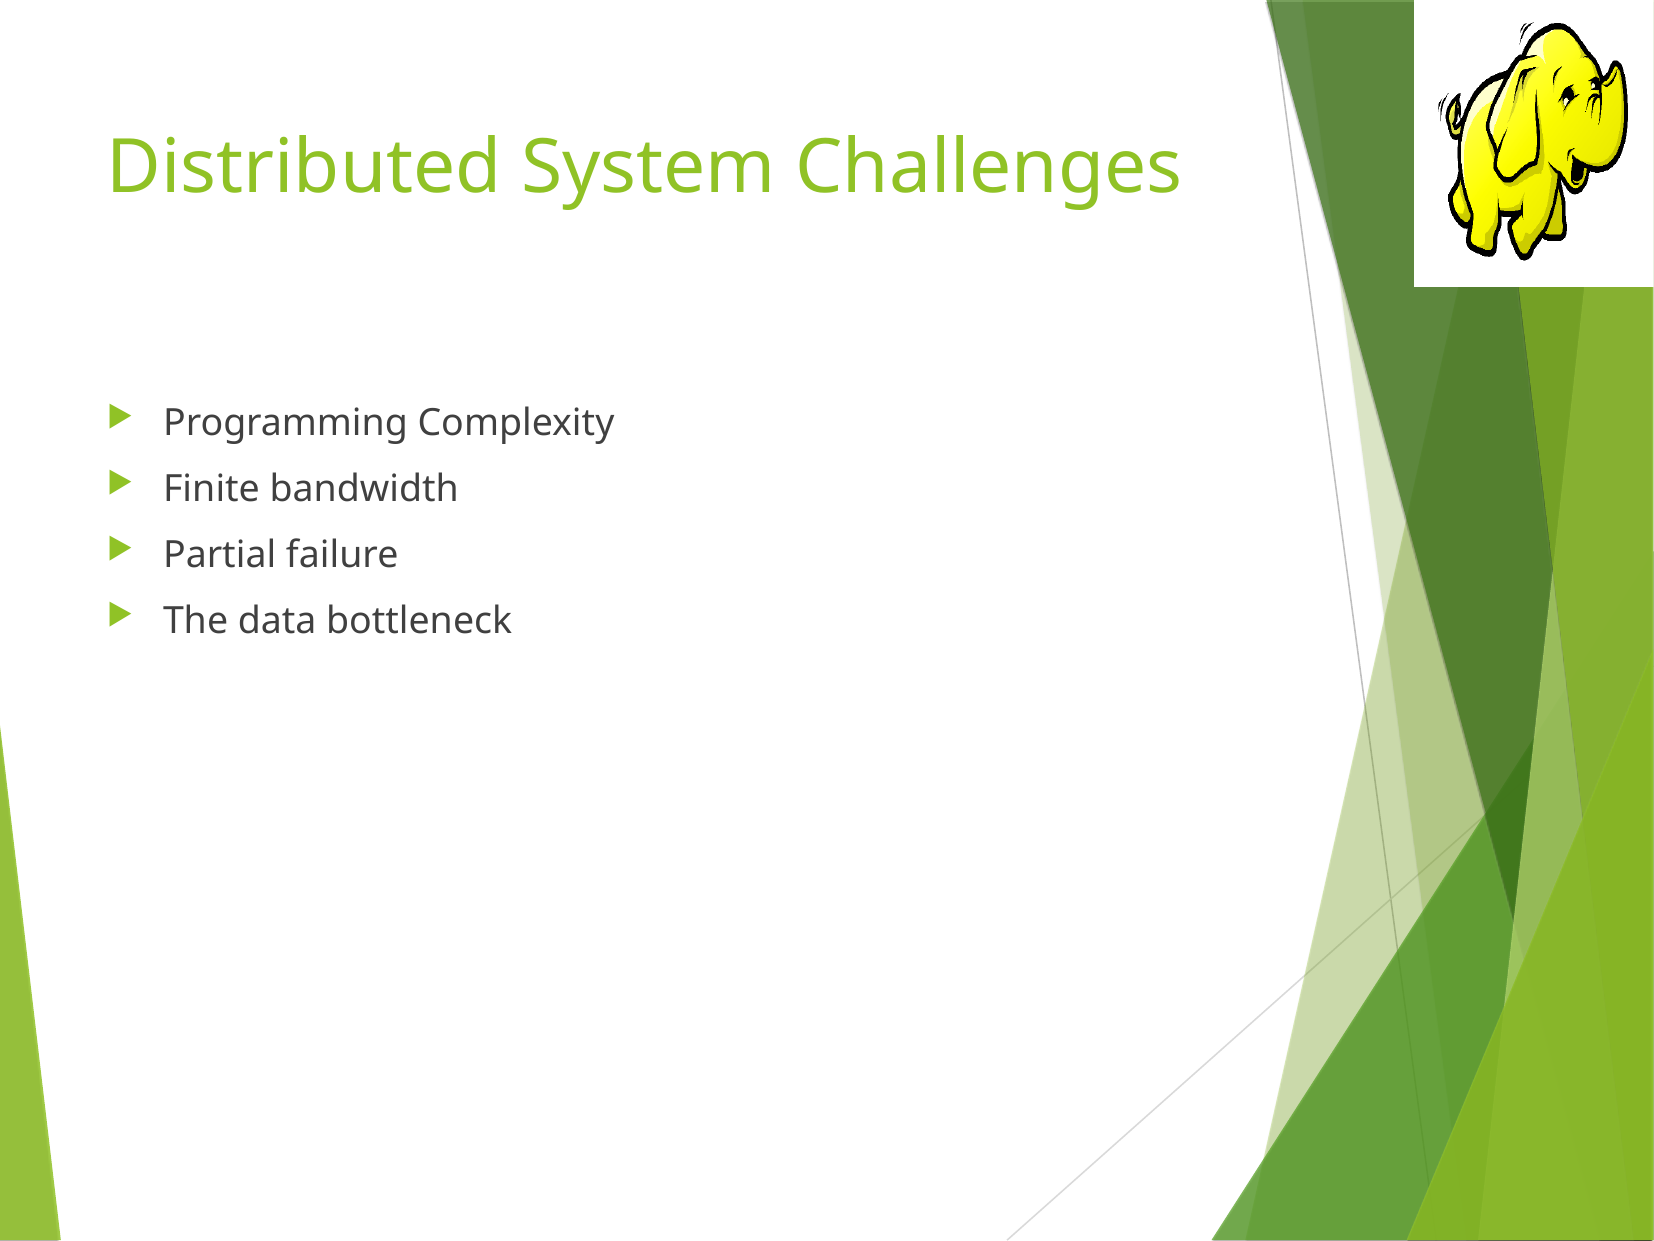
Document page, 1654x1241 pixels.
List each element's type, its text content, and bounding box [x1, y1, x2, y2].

title Distributed System Challenges [91, 110, 1258, 349]
list Programming Complexity Finite bandwidth Partial failure The data bottleneck [91, 390, 1258, 1093]
picture [1414, 0, 1654, 287]
